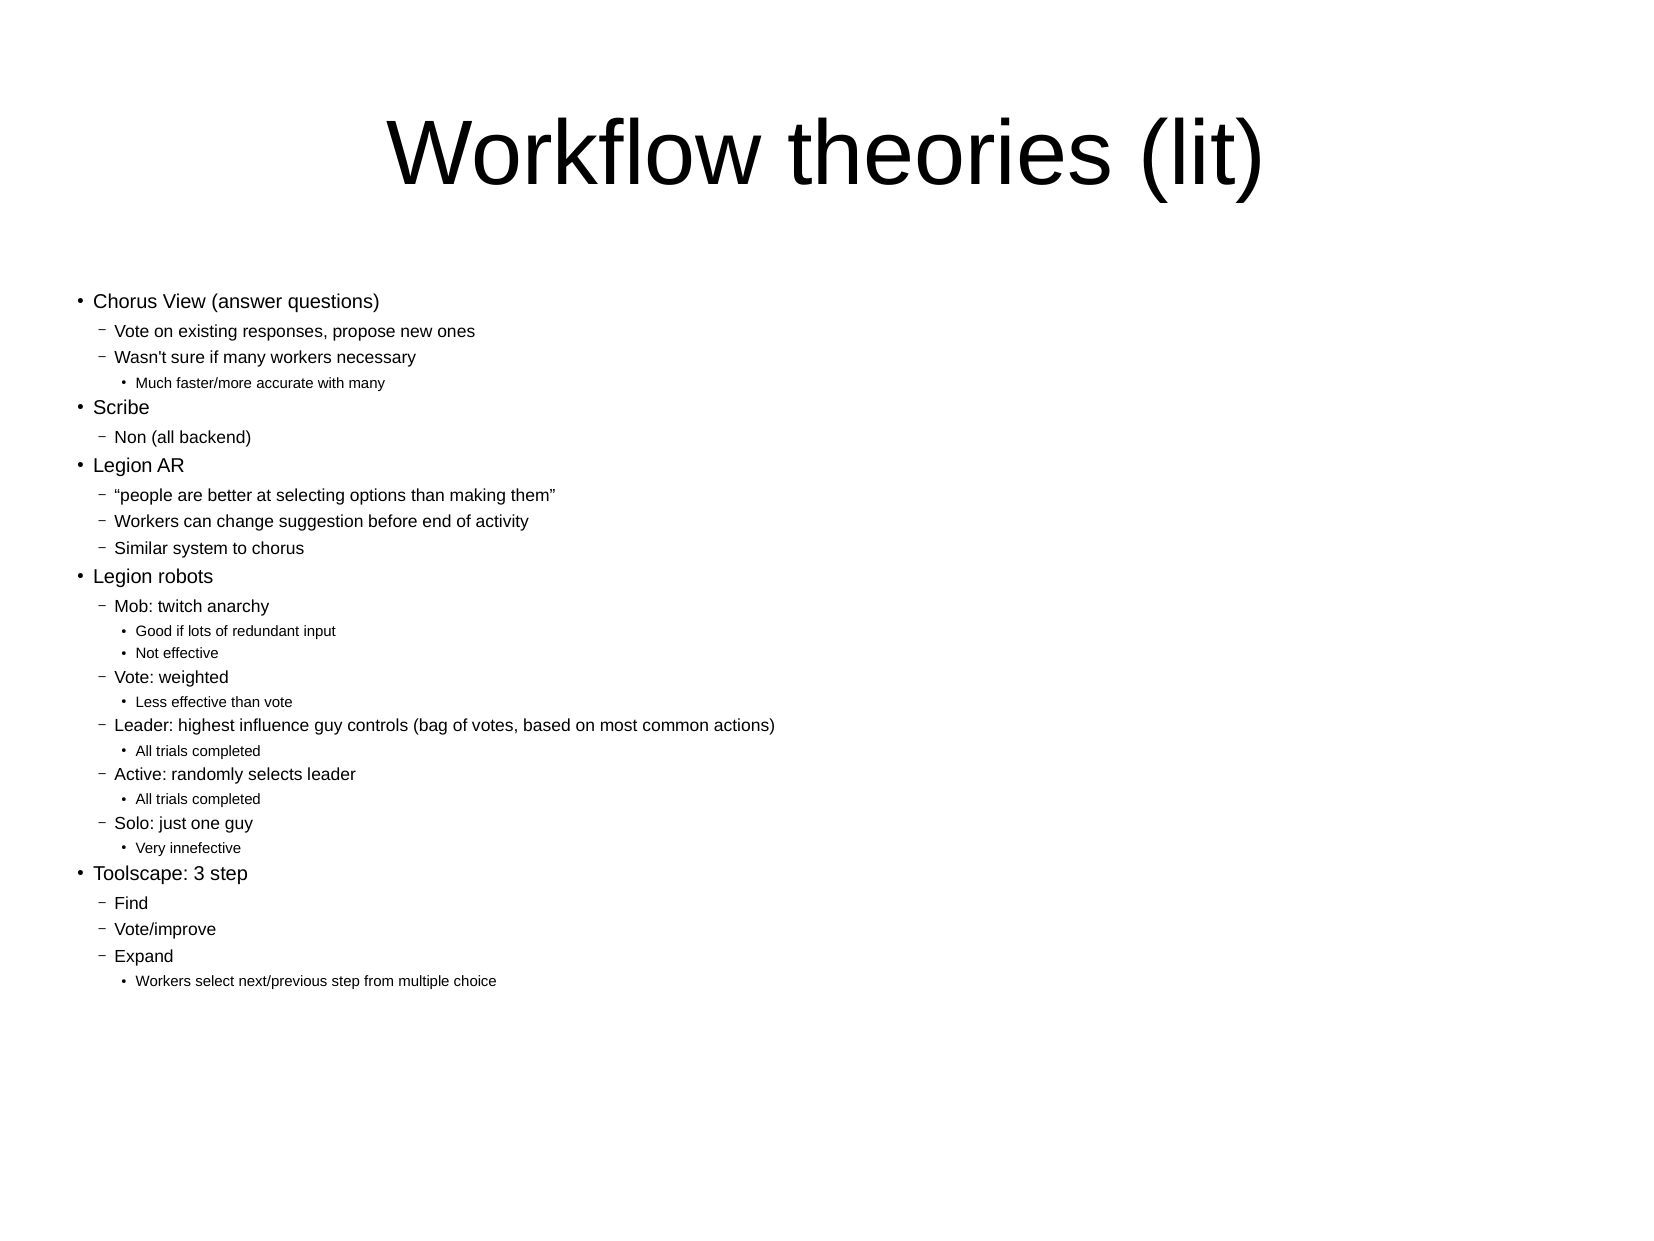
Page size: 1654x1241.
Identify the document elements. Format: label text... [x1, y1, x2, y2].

list Chorus View (answer questions) Vote on existing responses, propose new ones Wasn't sure if many workers necessary Much faster/more accurate with many Scribe Non (all backend) Legion AR “people are better at selecting options than making them” Workers can change suggestion before end of activity Similar system to chorus Legion robots Mob: twitch anarchy Good if lots of redundant input Not effective Vote: weighted Less effective than vote Leader: highest influence guy controls (bag of votes, based on most common actions) All trials completed Active: randomly selects leader All trials completed Solo: just one guy Very innefective Toolscape: 3 step Find Vote/improve Expand Workers select next/previous step from multiple choice [71, 290, 1561, 1010]
title Workflow theories (lit) [82, 49, 1571, 257]
